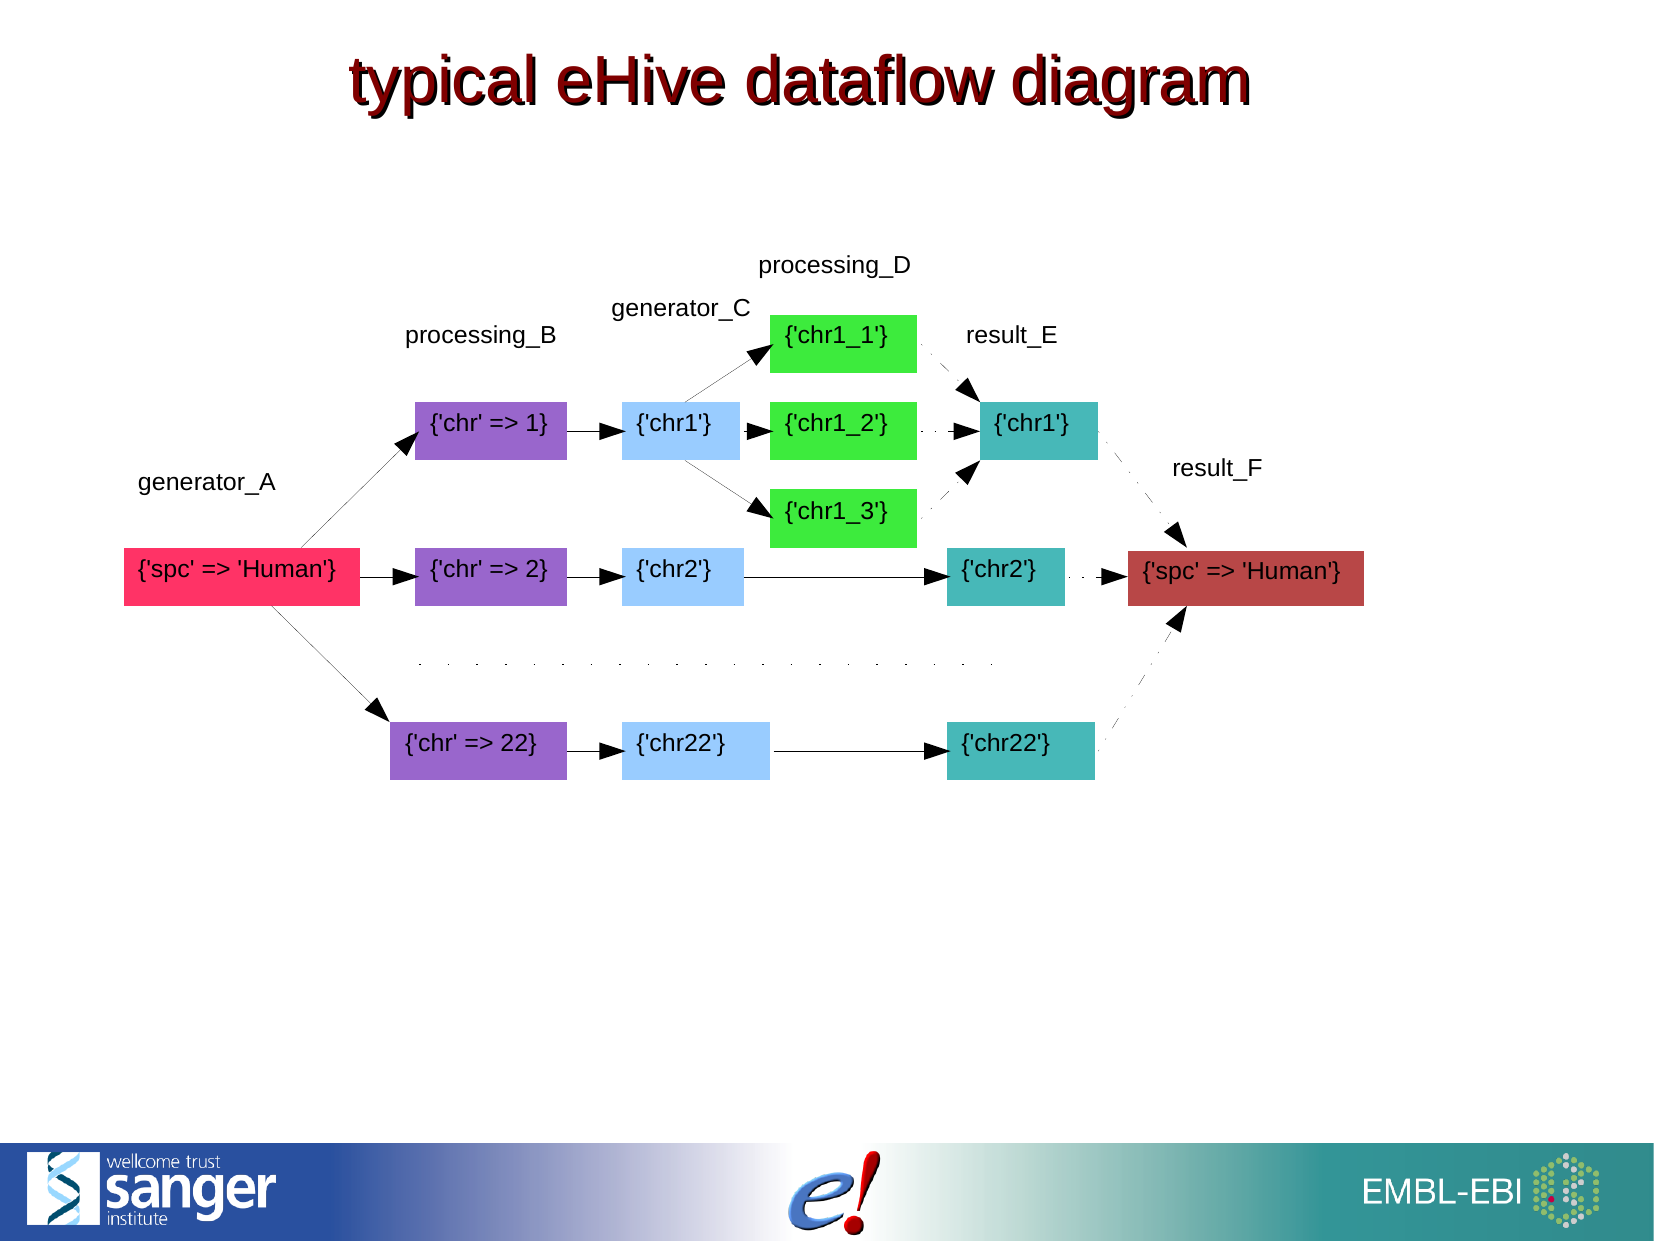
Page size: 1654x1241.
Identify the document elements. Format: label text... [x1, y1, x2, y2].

title typical eHive dataflow diagram [123, 37, 1477, 119]
picture [0, 1143, 1654, 1241]
chart [123, 227, 1526, 1034]
